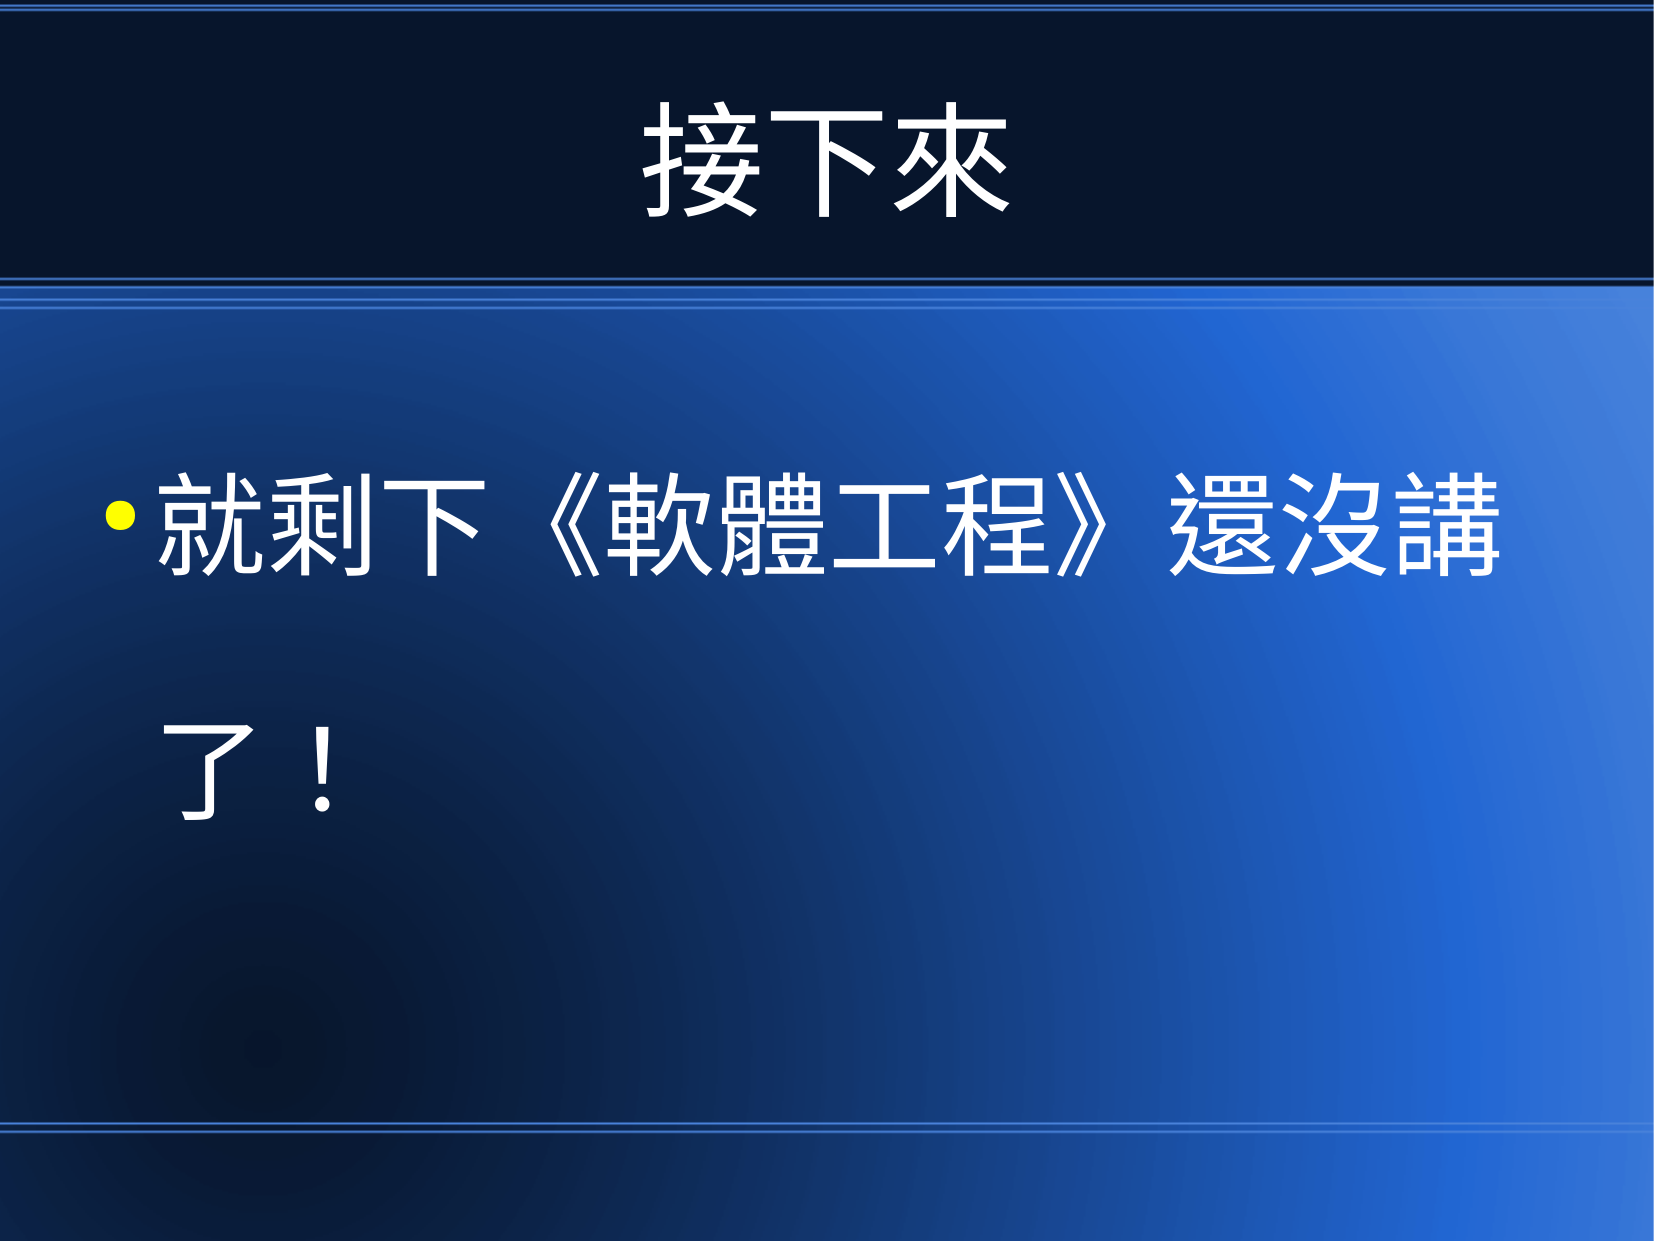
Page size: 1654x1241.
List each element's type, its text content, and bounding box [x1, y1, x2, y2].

list 就剩下《軟體工程》還沒講了！ [82, 355, 1571, 1241]
picture [0, 0, 1654, 1241]
title 接下來 [82, 49, 1571, 257]
